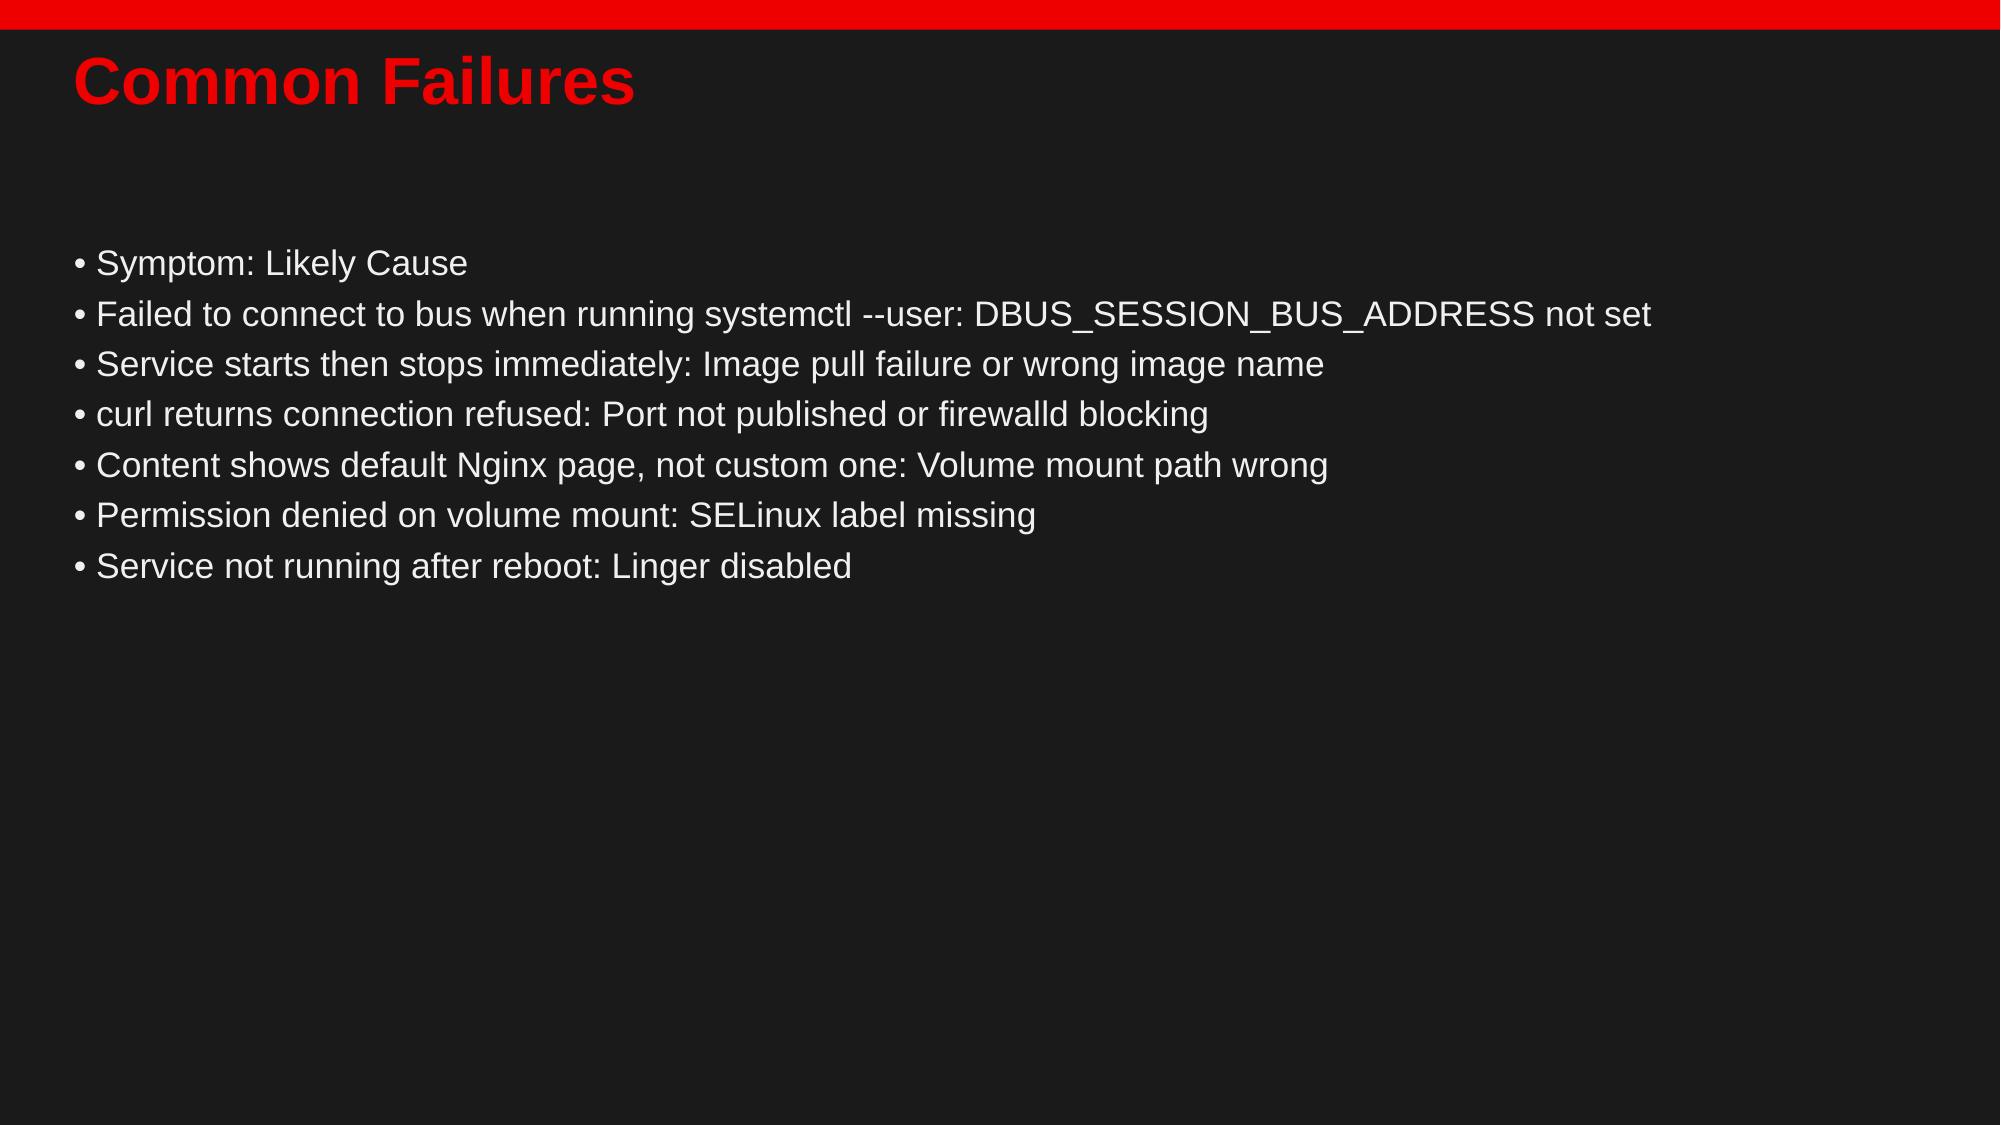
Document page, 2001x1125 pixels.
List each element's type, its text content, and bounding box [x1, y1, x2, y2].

text_box • Symptom: Likely Cause • Failed to connect to bus when running systemctl --user: DBUS_SESSION_BUS_ADDRESS not set • Service starts then stops immediately: Image pull failure or wrong image name • curl returns connection refused: Port not published or firewalld blocking • Content shows default Nginx page, not custom one: Volume mount path wrong • Permission denied on volume mount: SELinux label missing • Service not running after reboot: Linger disabled [59, 236, 1942, 1037]
text_box [0, 0, 2001, 30]
text_box Common Failures [59, 36, 1942, 208]
